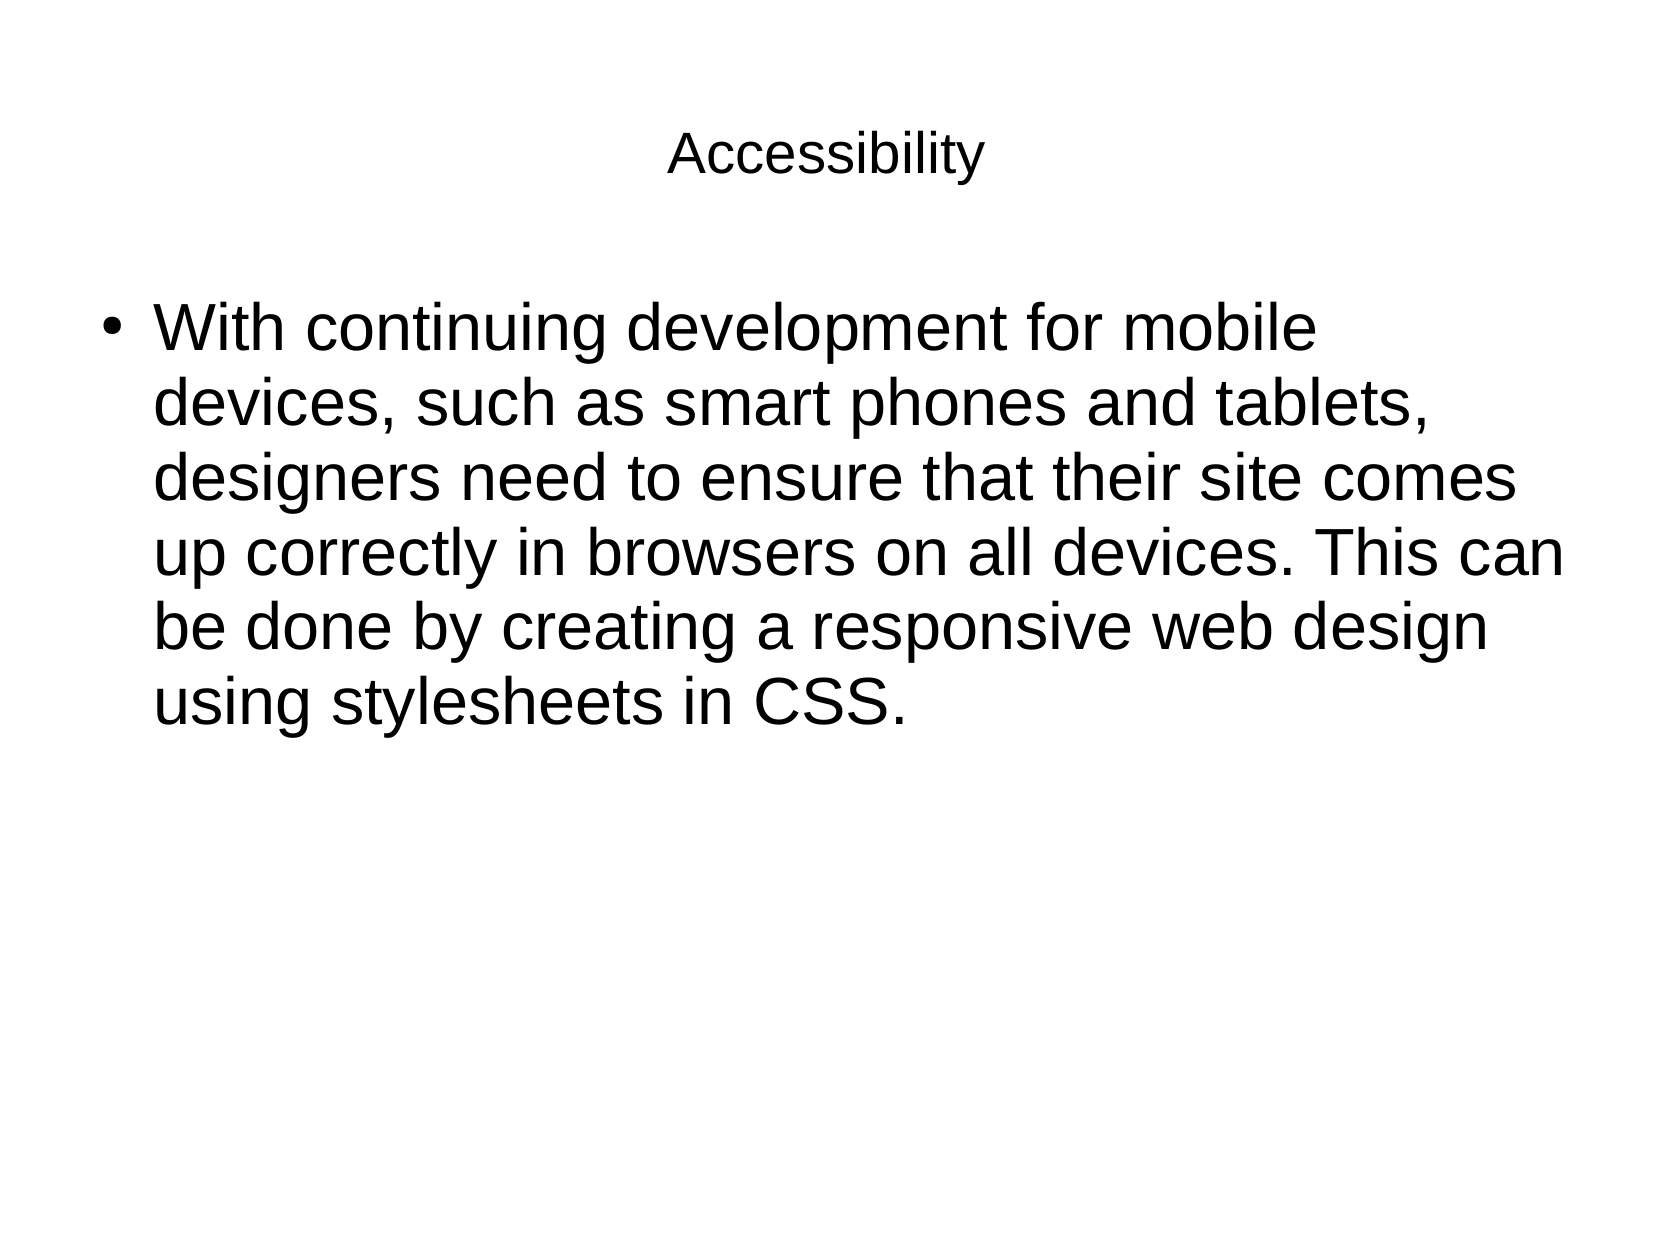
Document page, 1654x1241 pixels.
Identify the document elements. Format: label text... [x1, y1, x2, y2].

title Accessibility [82, 49, 1571, 257]
list With continuing development for mobile devices, such as smart phones and tablets, designers need to ensure that their site comes up correctly in browsers on all devices. This can be done by creating a responsive web design using stylesheets in CSS. [82, 290, 1571, 1010]
